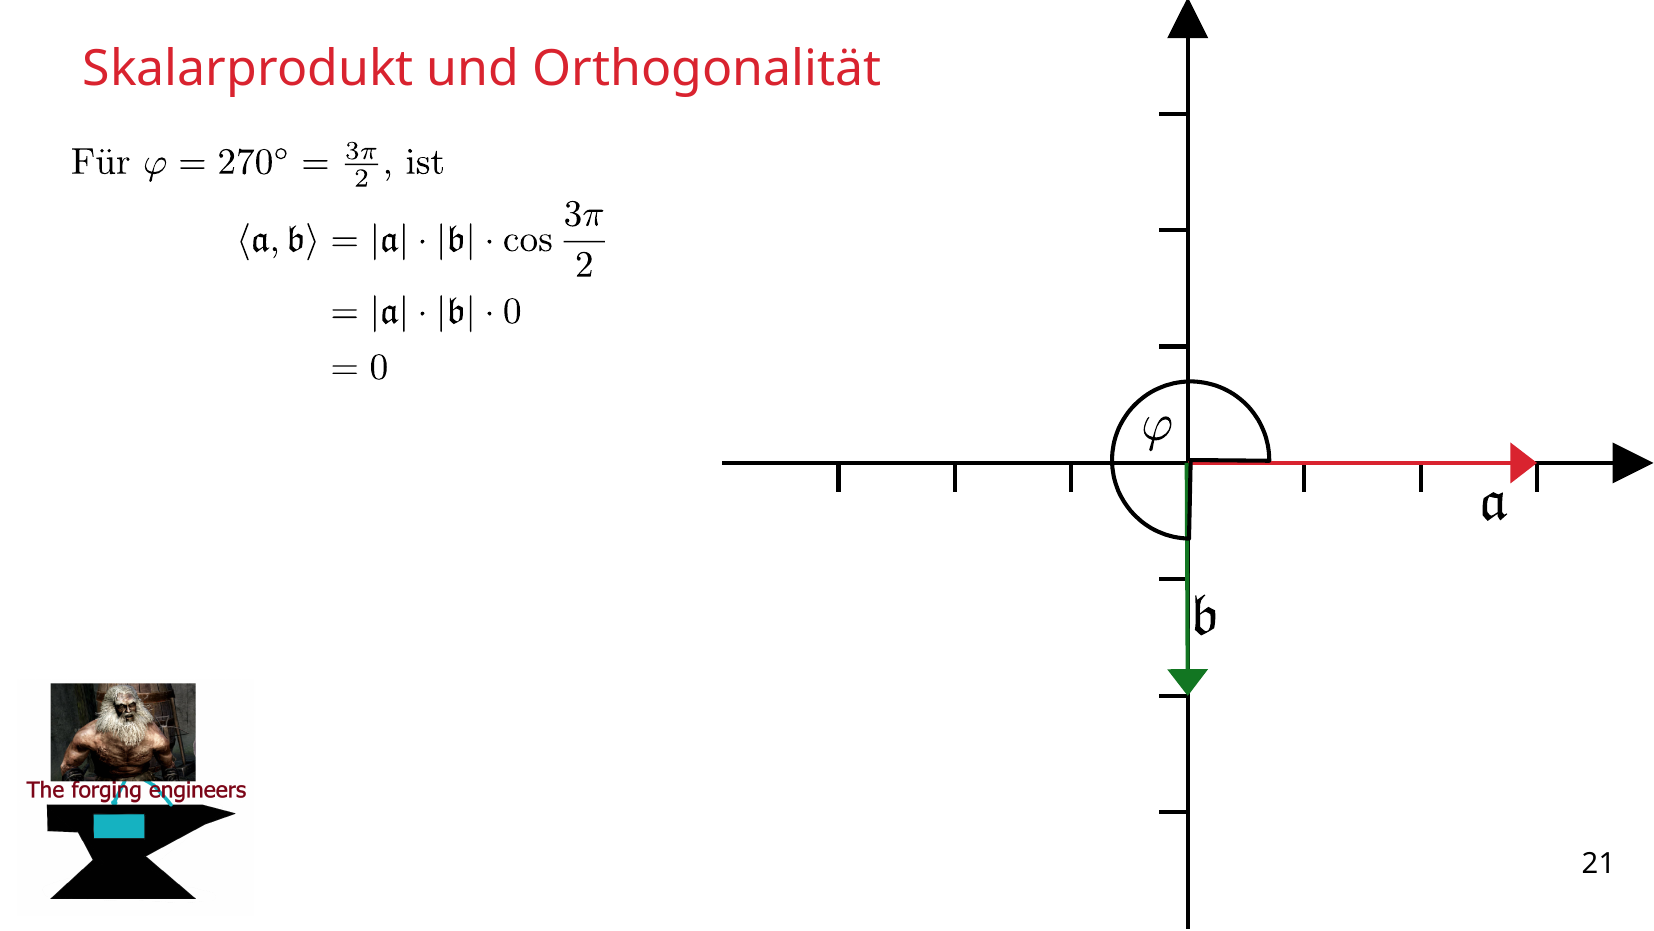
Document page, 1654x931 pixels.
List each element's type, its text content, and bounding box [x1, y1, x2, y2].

title Skalarprodukt und Orthogonalität [82, 37, 720, 95]
picture [70, 141, 443, 187]
picture [720, 0, 1654, 931]
picture [17, 679, 254, 916]
picture [236, 200, 605, 380]
